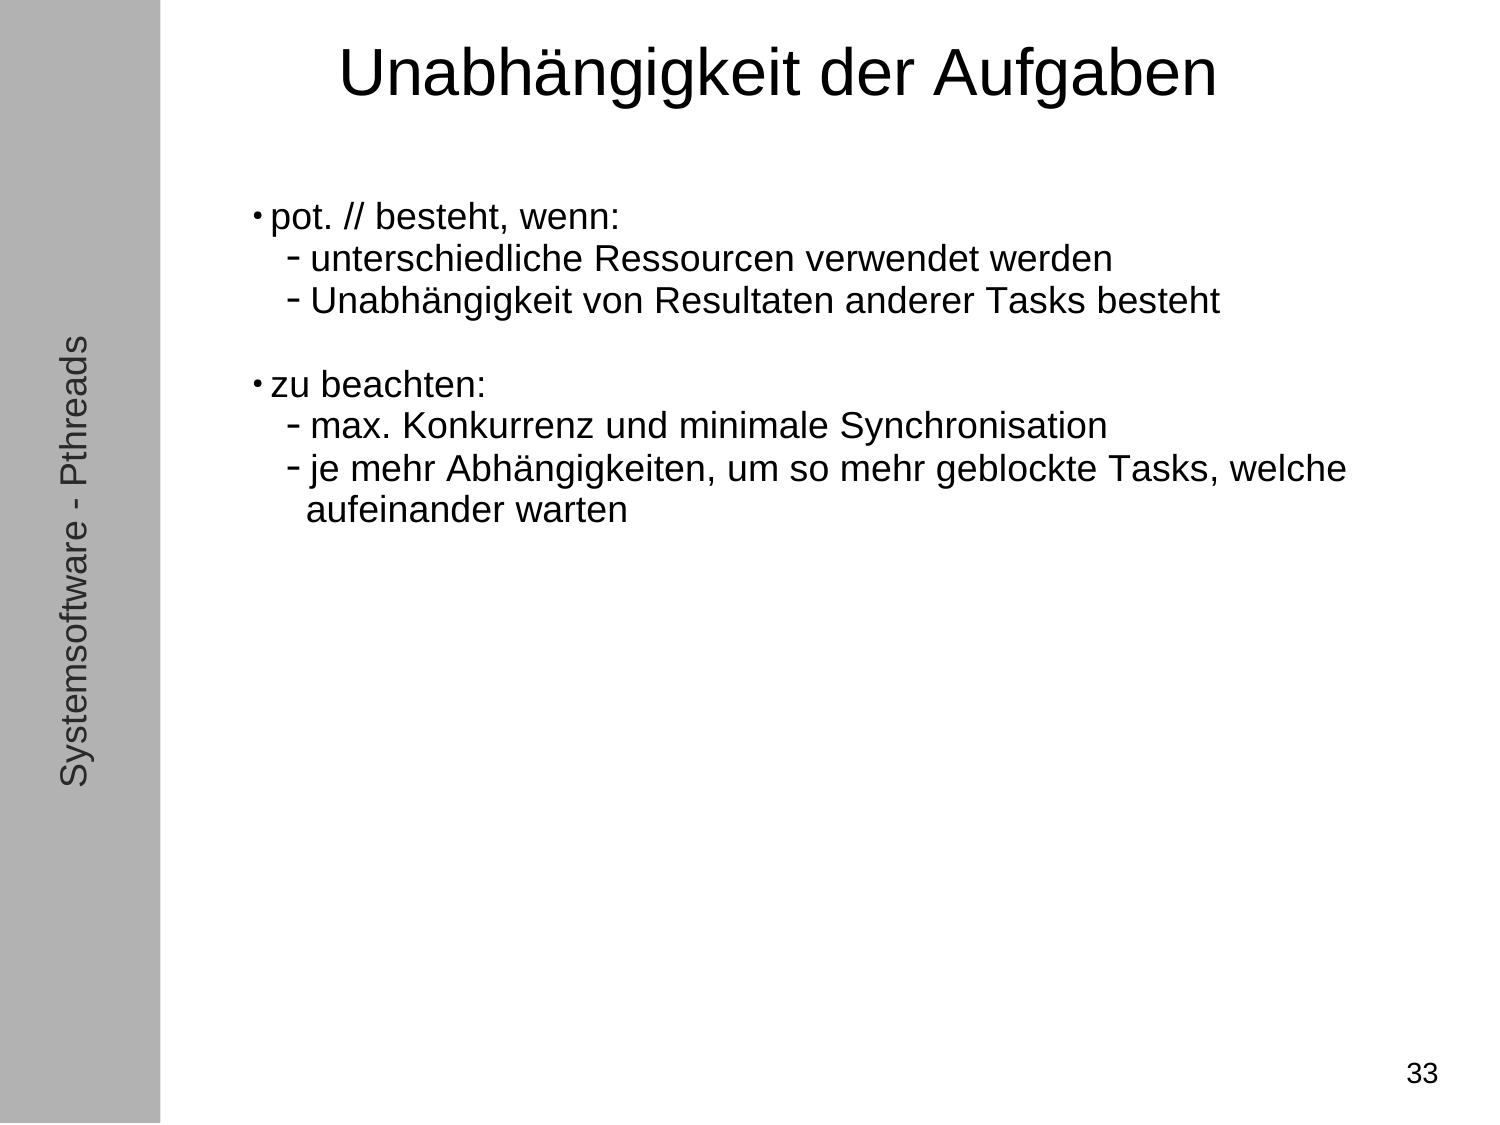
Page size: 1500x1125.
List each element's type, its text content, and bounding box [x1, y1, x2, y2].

text_box [0, 0, 160, 1123]
text_box pot. // besteht, wenn: unterschiedliche Ressourcen verwendet werden Unabhängigkeit von Resultaten anderer Tasks besteht zu beachten: max. Konkurrenz und minimale Synchronisation je mehr Abhängigkeiten, um so mehr geblockte Tasks, welche aufeinander warten [237, 187, 1448, 918]
text_box Systemsoftware - Pthreads [47, 1, 121, 1124]
text_box <number> [1406, 1057, 1500, 1106]
text_box Unabhängigkeit der Aufgaben [263, 27, 1295, 123]
